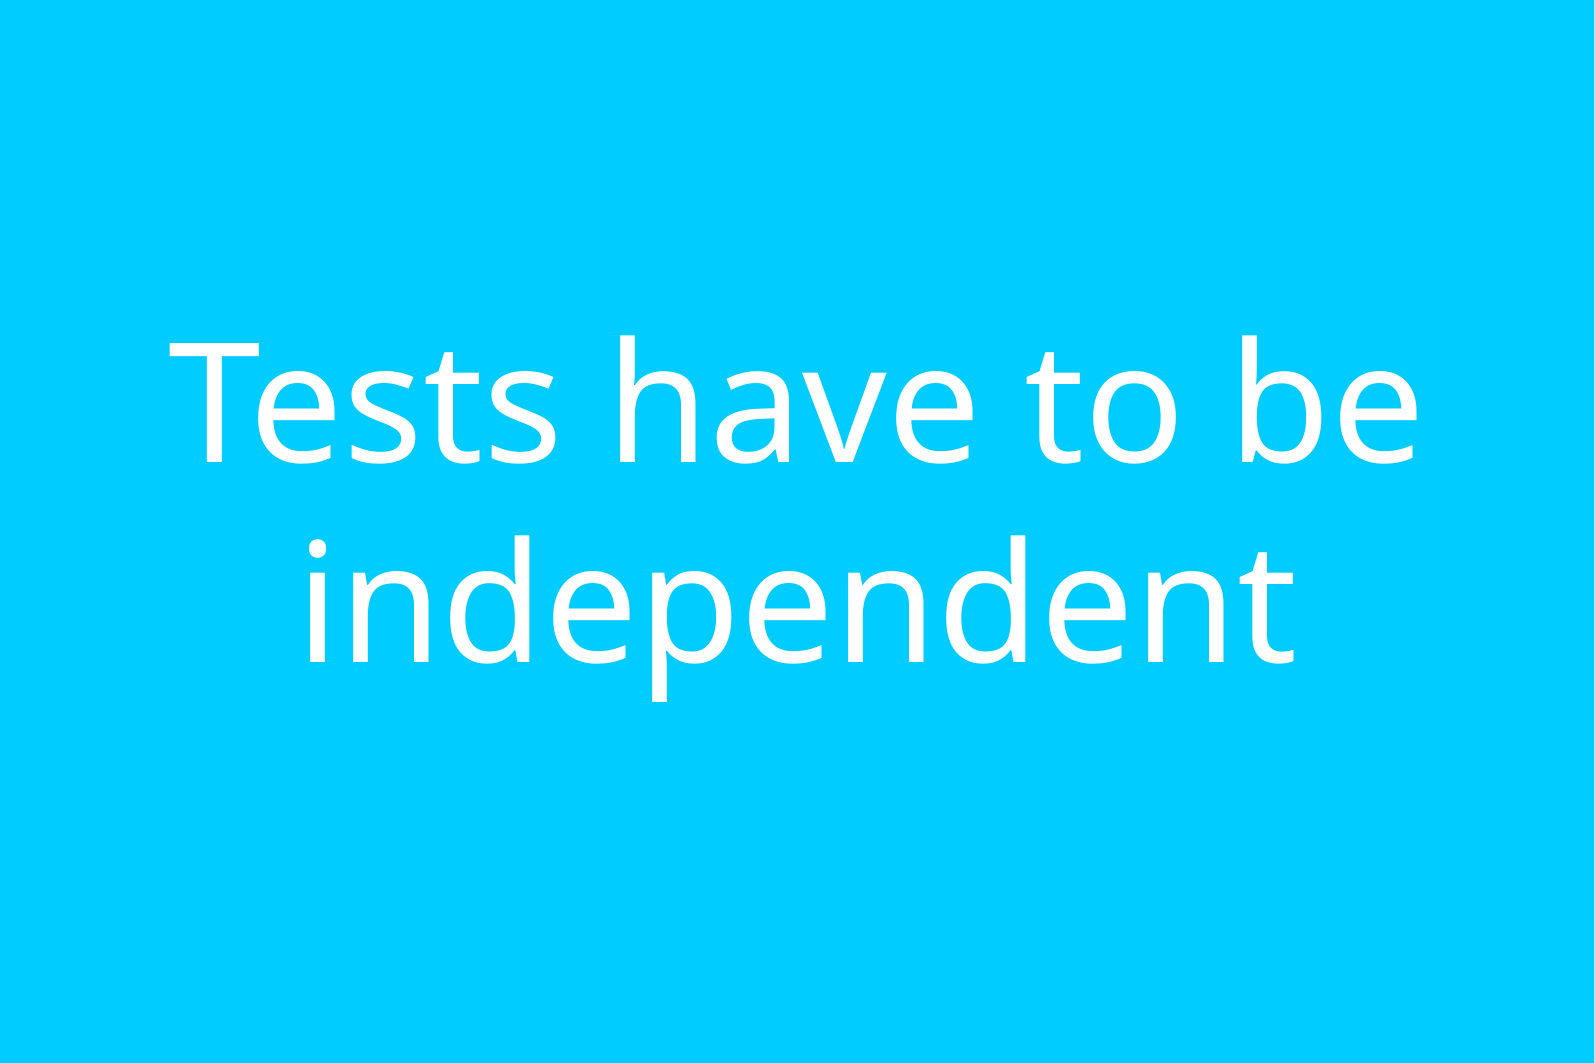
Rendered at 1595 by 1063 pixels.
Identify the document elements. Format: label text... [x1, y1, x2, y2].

text_box Tests have to be independent [79, 42, 1515, 951]
